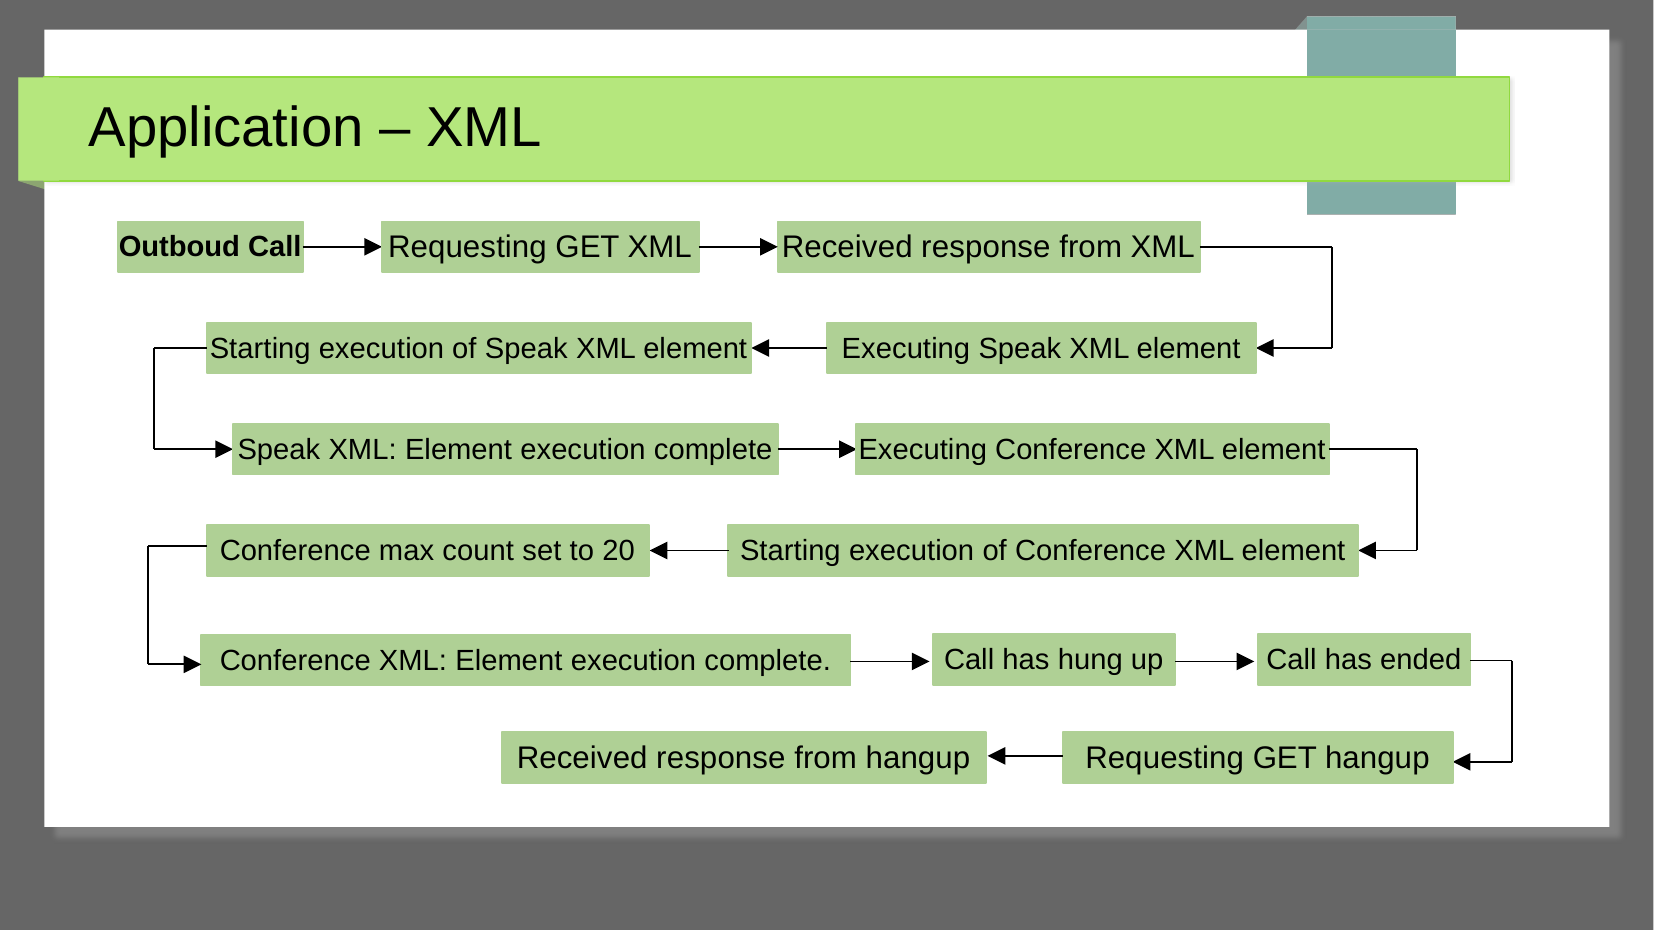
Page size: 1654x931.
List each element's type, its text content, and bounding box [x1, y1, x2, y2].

text_box Conference XML: Element execution complete. [201, 634, 851, 686]
text_box Requesting GET XML [381, 221, 699, 273]
text_box Starting execution of Speak XML element [206, 322, 752, 374]
text_box Conference max count set to 20 [206, 525, 649, 576]
text_box Requesting GET hangup [1062, 732, 1453, 783]
text_box Starting execution of Conference XML element [728, 525, 1359, 576]
title Application – XML [88, 32, 1506, 222]
text_box Received response from XML [777, 221, 1200, 273]
text_box Outboud Call [118, 221, 303, 273]
text_box Call has hung up [933, 634, 1176, 686]
text_box Speak XML: Element execution complete [233, 423, 778, 475]
text_box Received response from hangup [501, 732, 987, 783]
text_box Executing Speak XML element [826, 322, 1256, 374]
text_box Call has ended [1257, 634, 1471, 686]
text_box Executing Conference XML element [856, 423, 1329, 475]
